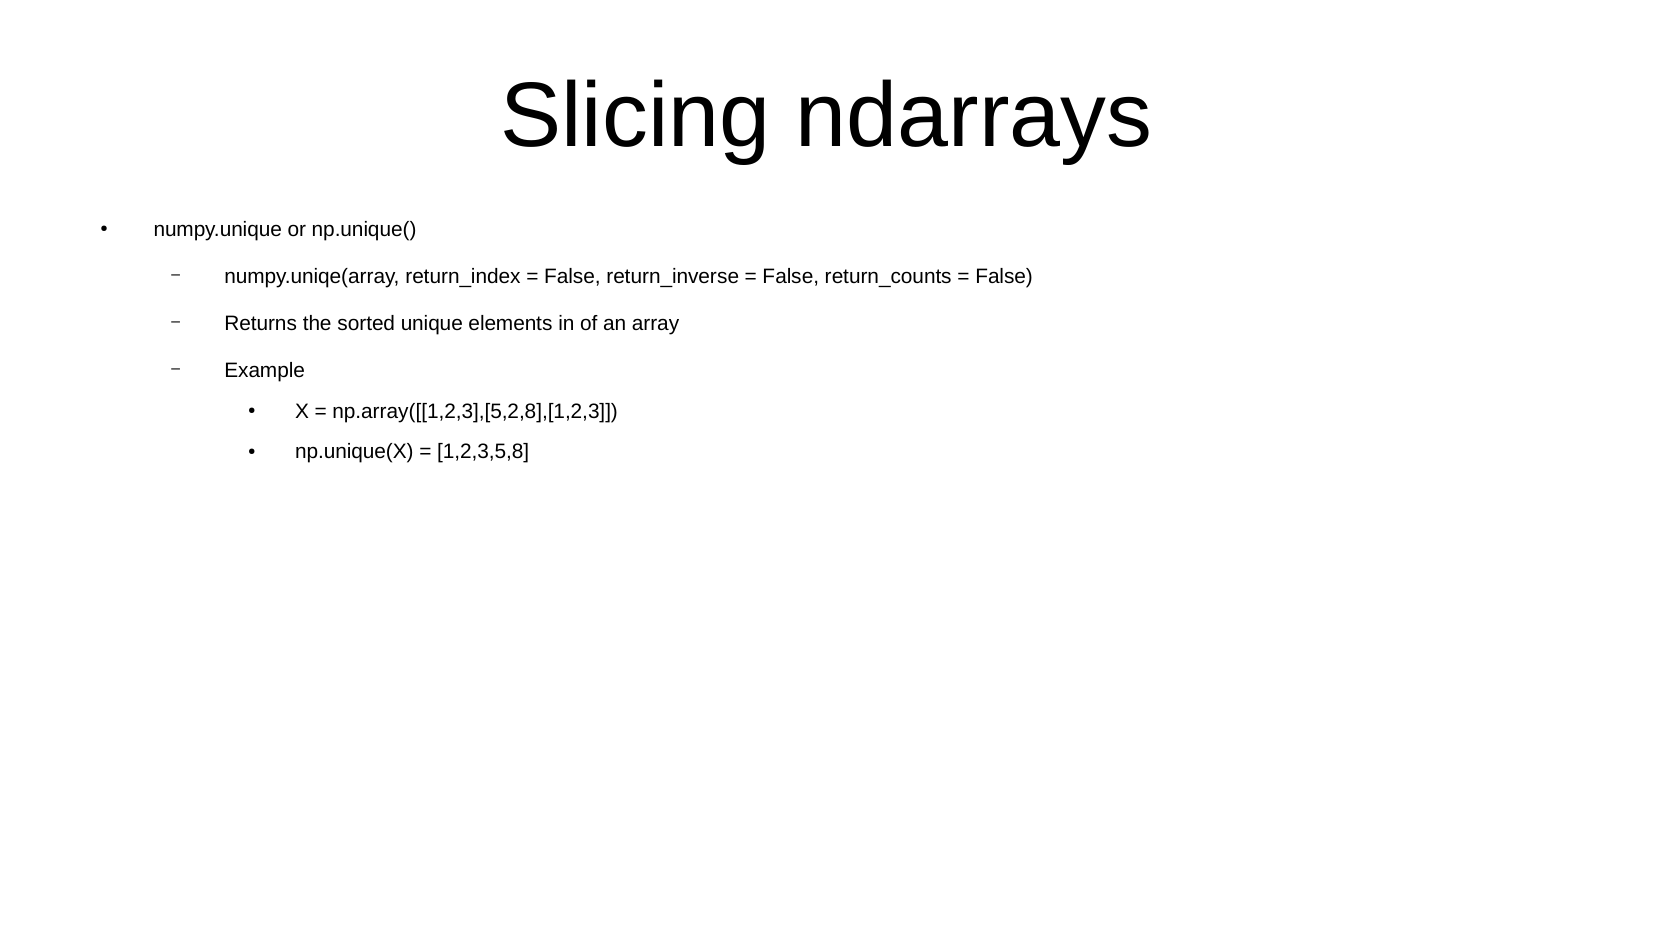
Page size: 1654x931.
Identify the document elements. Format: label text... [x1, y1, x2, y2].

list numpy.unique or np.unique() numpy.uniqe(array, return_index = False, return_inverse = False, return_counts = False) Returns the sorted unique elements in of an array Example X = np.array([[1,2,3],[5,2,8],[1,2,3]]) np.unique(X) = [1,2,3,5,8] [82, 217, 1621, 901]
title Slicing ndarrays [82, 37, 1571, 193]
